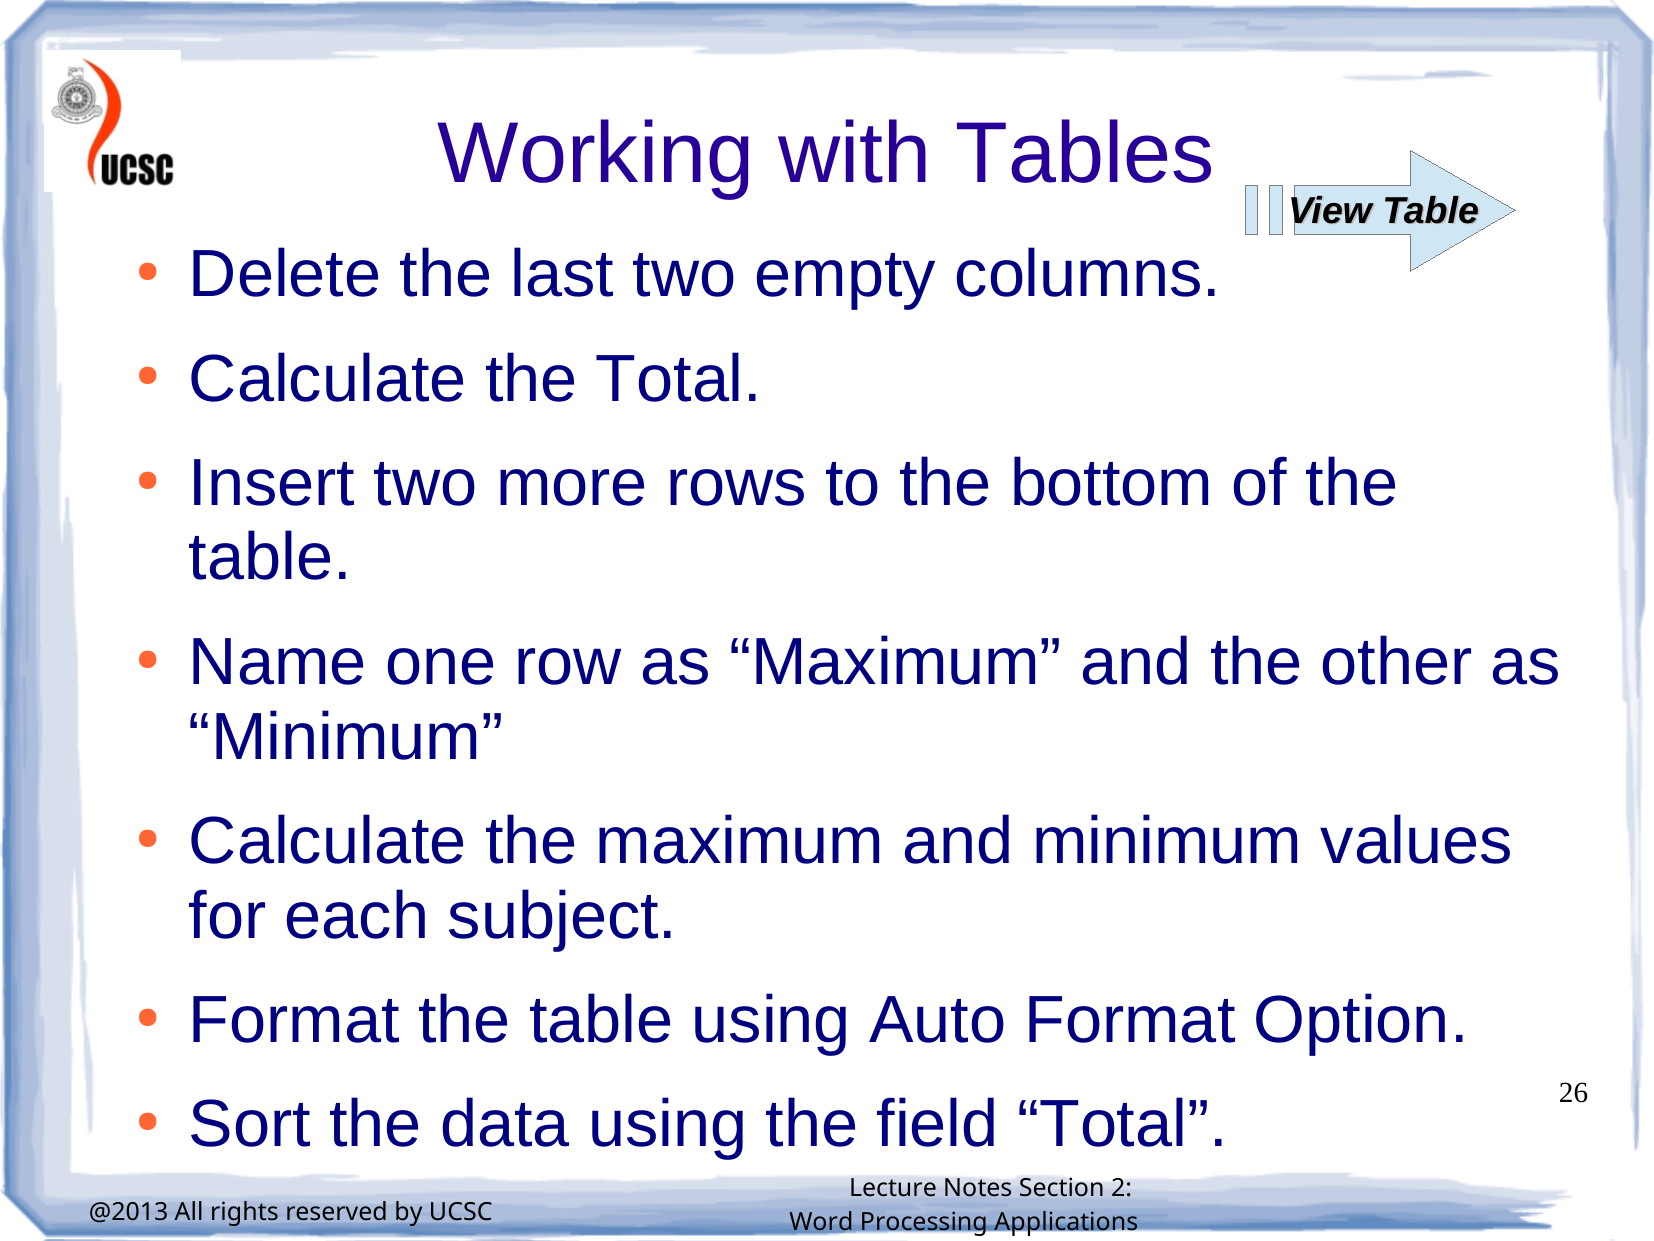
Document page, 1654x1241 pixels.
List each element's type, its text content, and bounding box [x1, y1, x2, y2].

text_box View Table [1294, 150, 1516, 272]
text_box View Table [1245, 185, 1258, 235]
list Delete the last two empty columns. Calculate the Total. Insert two more rows to the bottom of the table. Name one row as “Maximum” and the other as “Minimum” Calculate the maximum and minimum values for each subject. Format the table using Auto Format Option. Sort the data using the field “Total”. [118, 236, 1571, 1162]
title Working with Tables [82, 49, 1571, 257]
text_box View Table [1269, 185, 1283, 235]
picture [0, 0, 1654, 1241]
